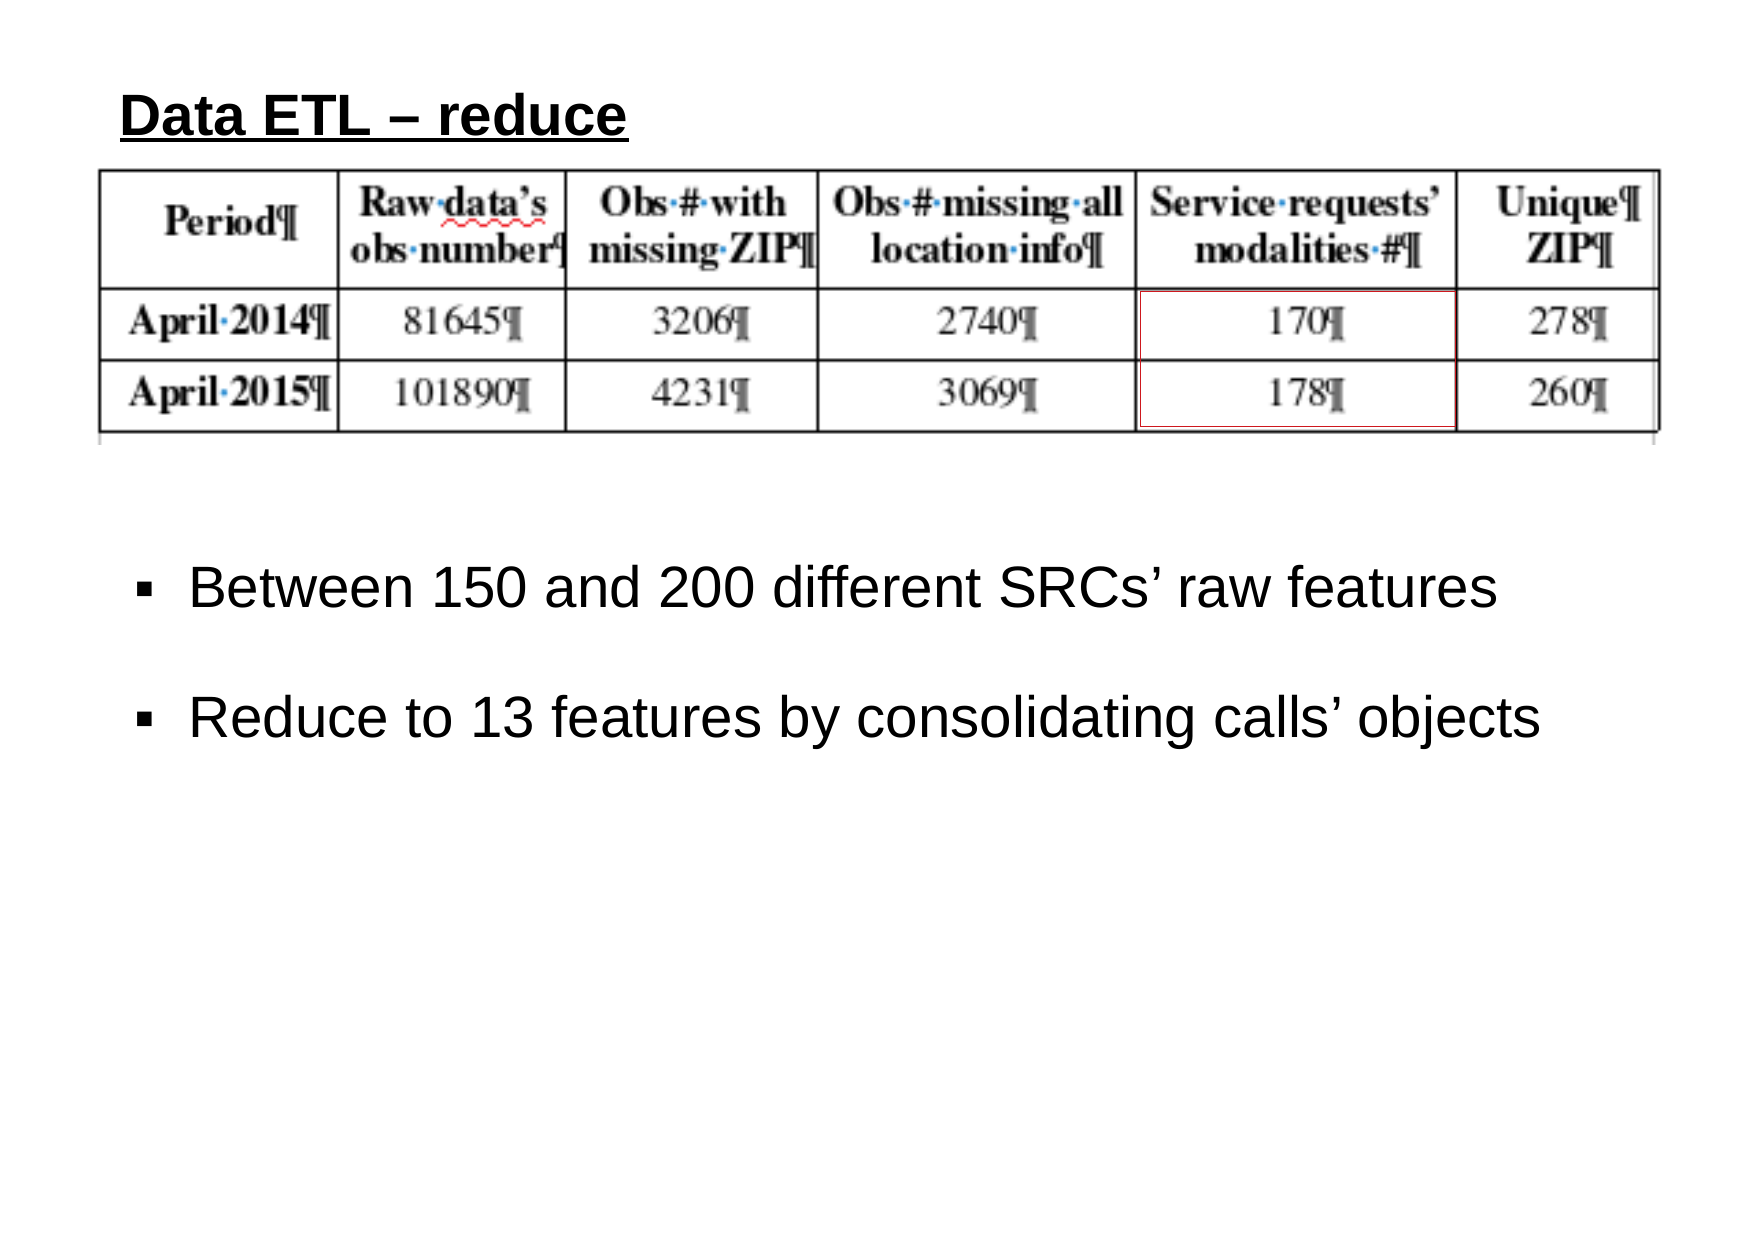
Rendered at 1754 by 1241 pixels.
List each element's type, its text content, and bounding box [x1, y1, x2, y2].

text_box ▪ Between 150 and 200 different SRCs’ raw features ▪ Reduce to 13 features by consolidating calls’ objects [120, 547, 1621, 1156]
text_box Data ETL – reduce [105, 75, 721, 160]
picture [91, 159, 1667, 445]
